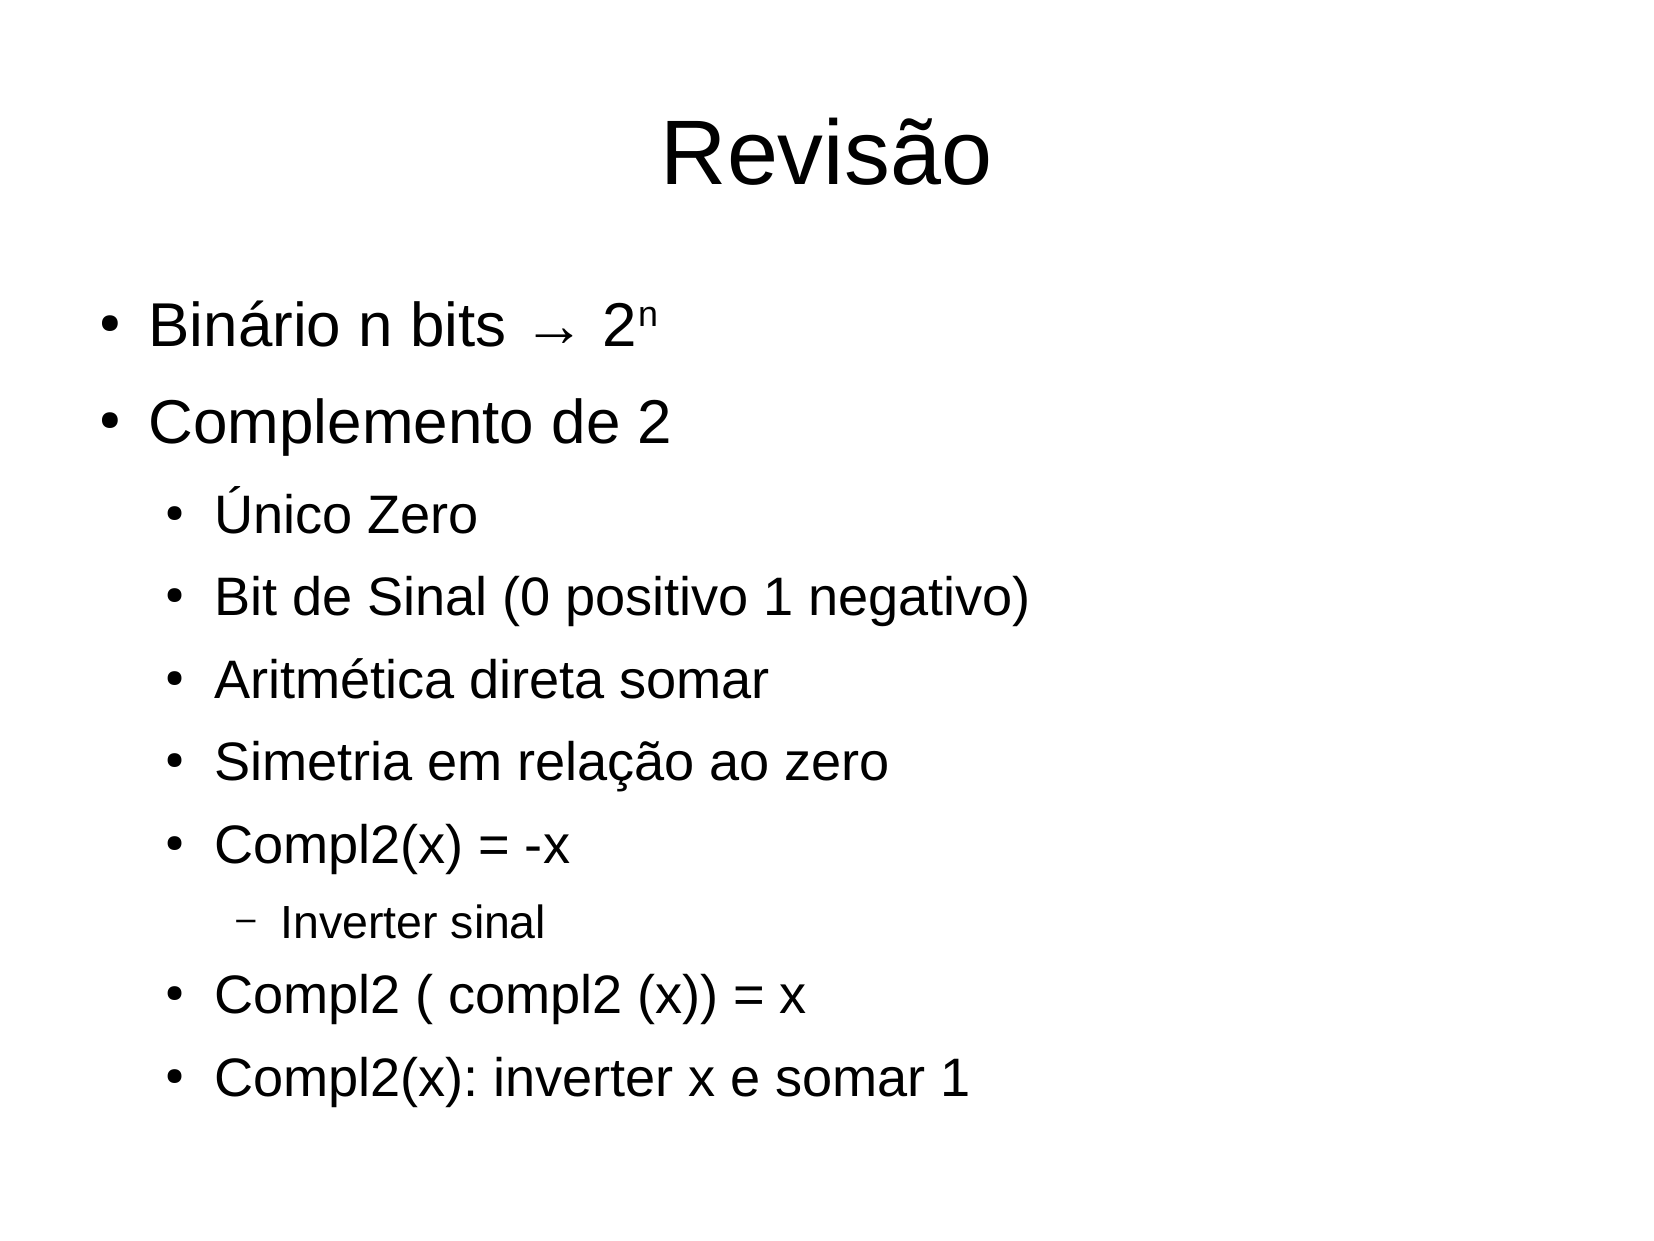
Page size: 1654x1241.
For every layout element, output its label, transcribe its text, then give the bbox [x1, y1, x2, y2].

list Binário n bits → 2n Complemento de 2 Único Zero Bit de Sinal (0 positivo 1 negativo) Aritmética direta somar Simetria em relação ao zero Compl2(x) = -x Inverter sinal Compl2 ( compl2 (x)) = x Compl2(x): inverter x e somar 1 [82, 290, 1571, 1109]
title Revisão [82, 49, 1571, 257]
